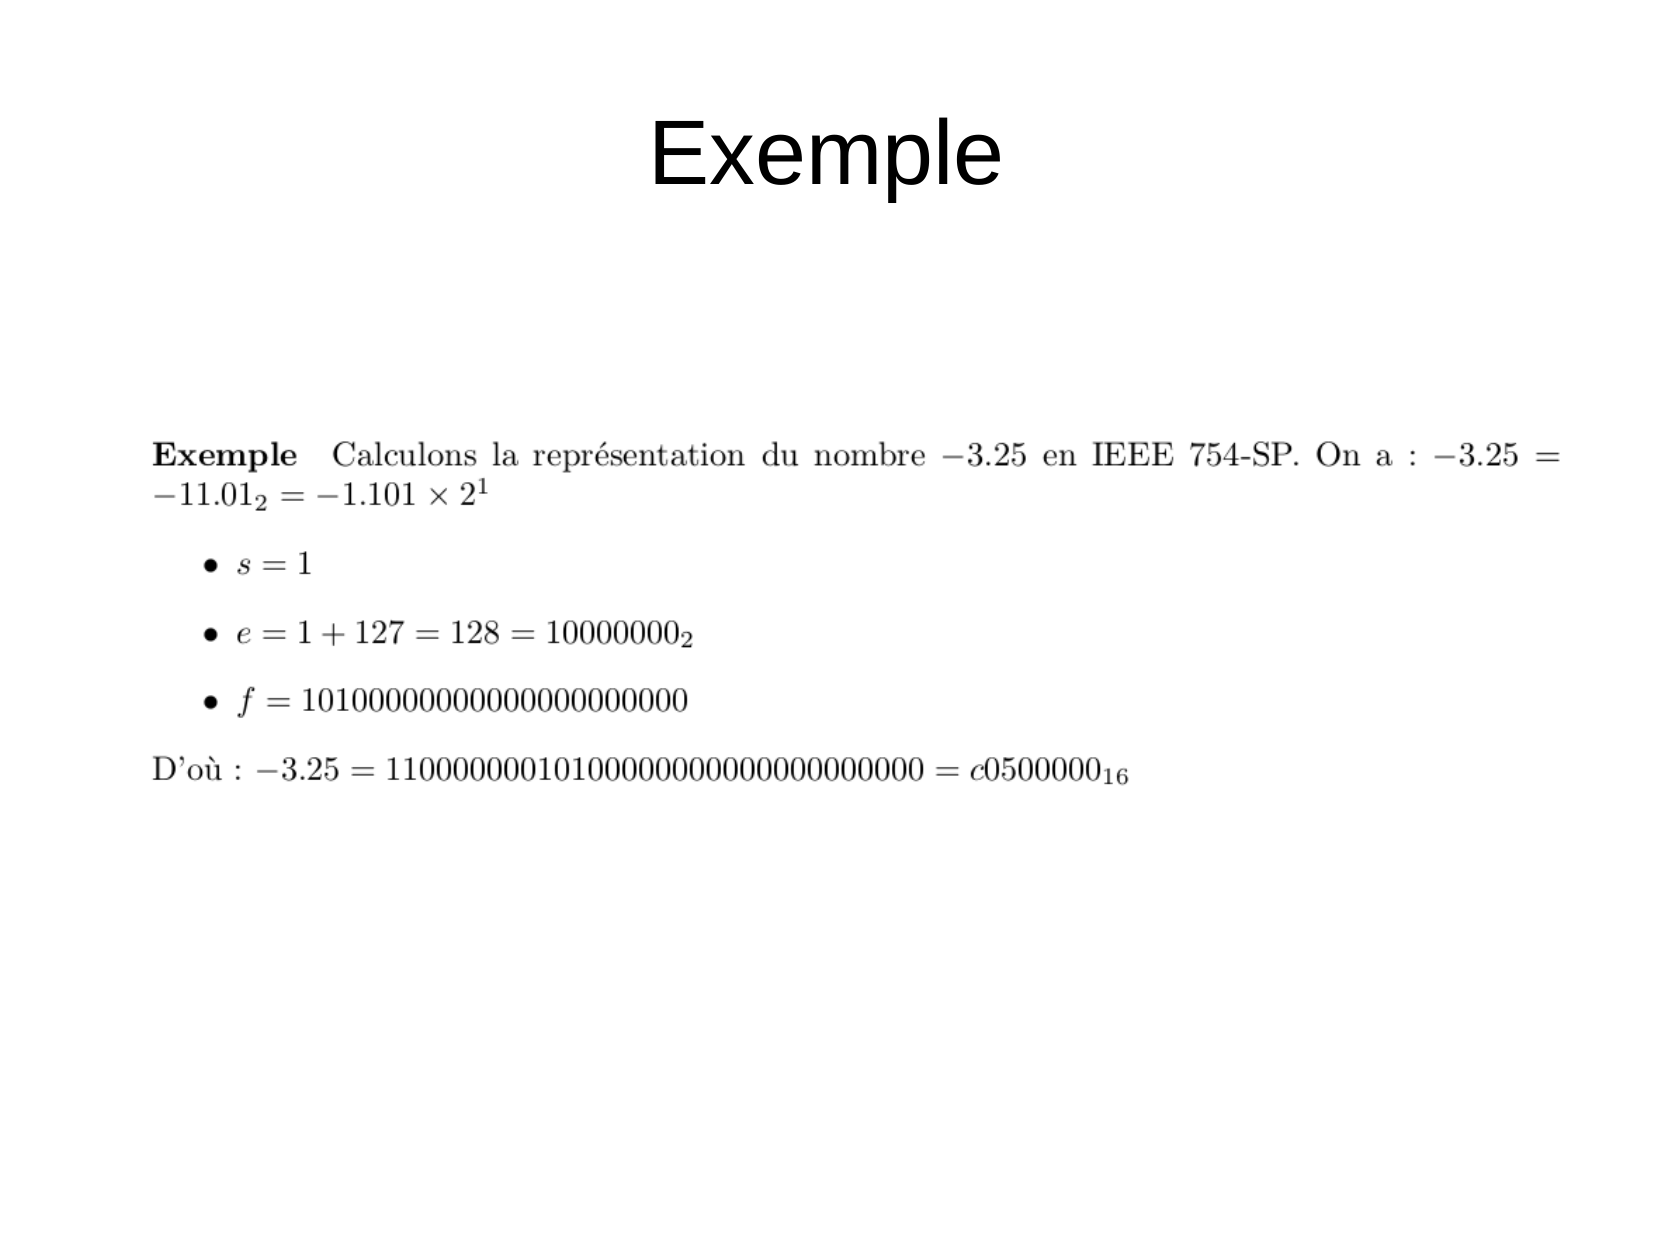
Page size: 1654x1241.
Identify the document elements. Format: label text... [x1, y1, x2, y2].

picture [76, 405, 1595, 804]
title Exemple [82, 49, 1571, 257]
